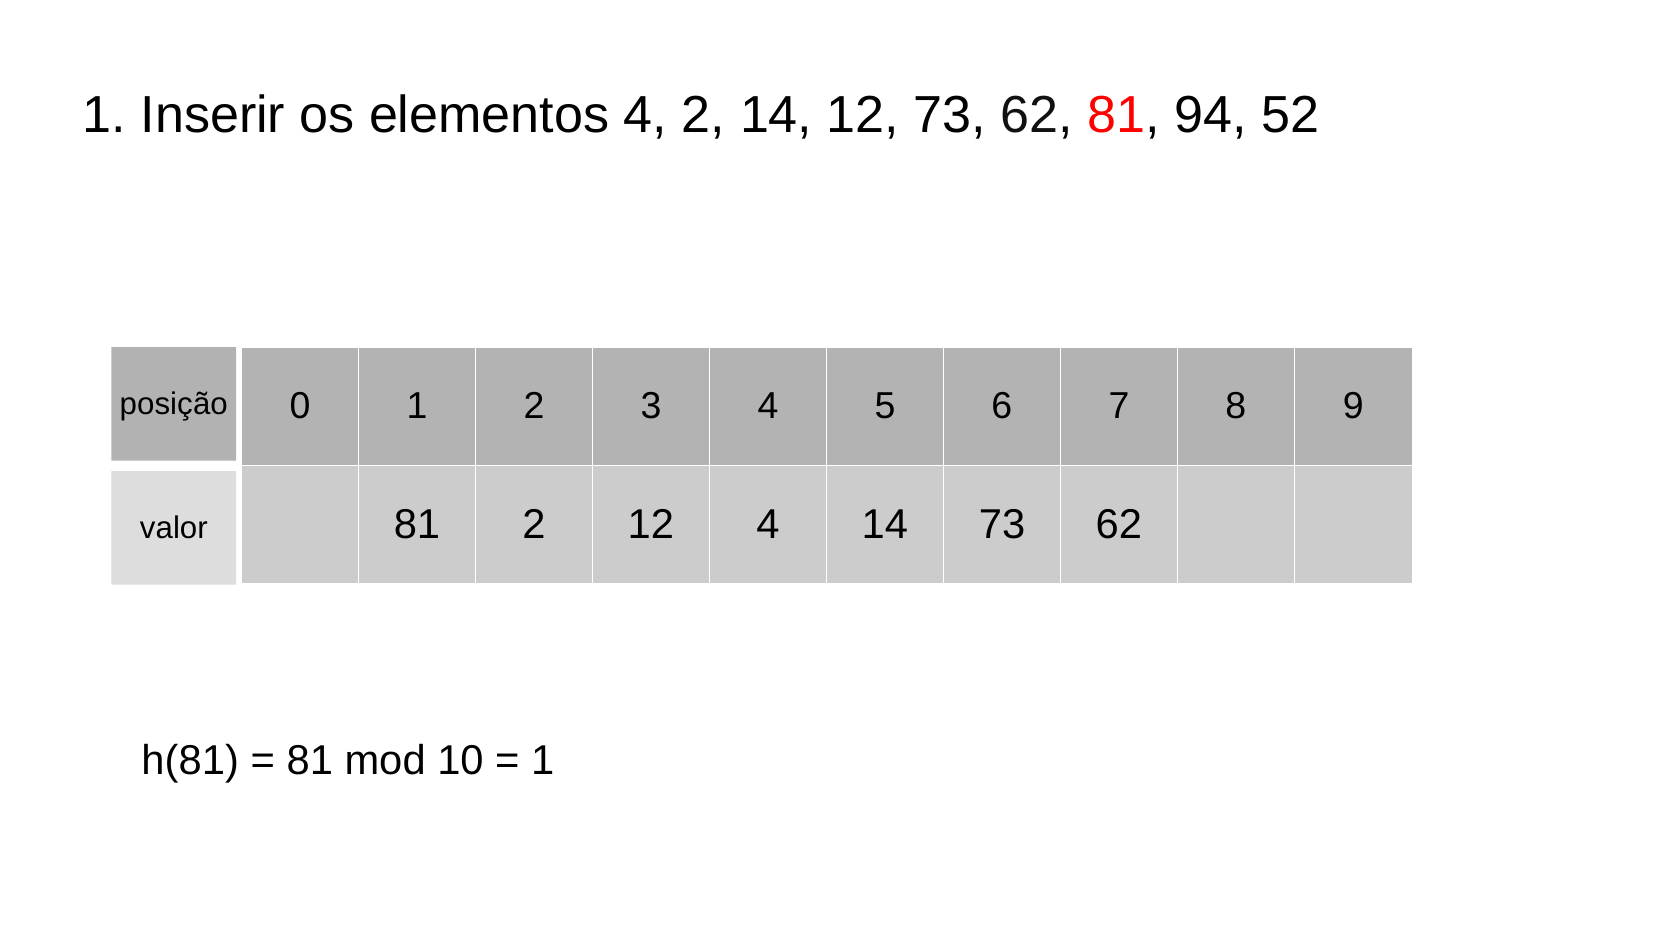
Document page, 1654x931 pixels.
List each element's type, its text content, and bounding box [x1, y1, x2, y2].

title 1. Inserir os elementos 4, 2, 14, 12, 73, 62, 81, 94, 52 [82, 37, 1571, 193]
table_cell 81 [359, 466, 475, 583]
table_cell [1178, 466, 1294, 583]
text_box posição [111, 347, 237, 461]
table_header 5 [827, 348, 943, 465]
table_cell 2 [476, 466, 592, 583]
table_header 7 [1061, 348, 1177, 465]
text_box h(81) = 81 mod 10 = 1 [126, 729, 579, 791]
table_header 2 [476, 348, 592, 465]
table_cell 14 [827, 466, 943, 583]
table_header 3 [593, 348, 709, 465]
table_header 4 [710, 348, 826, 465]
table_header 9 [1295, 348, 1412, 465]
table_header 1 [359, 348, 475, 465]
table_header 0 [242, 348, 358, 465]
table_cell 4 [710, 466, 826, 583]
table_cell 62 [1061, 466, 1177, 583]
table_cell [242, 466, 358, 583]
table_cell 12 [593, 466, 709, 583]
table_cell [1295, 466, 1412, 583]
table_header 6 [944, 348, 1060, 465]
table_header 8 [1178, 348, 1294, 465]
text_box valor [111, 471, 237, 585]
table_cell 73 [944, 466, 1060, 583]
